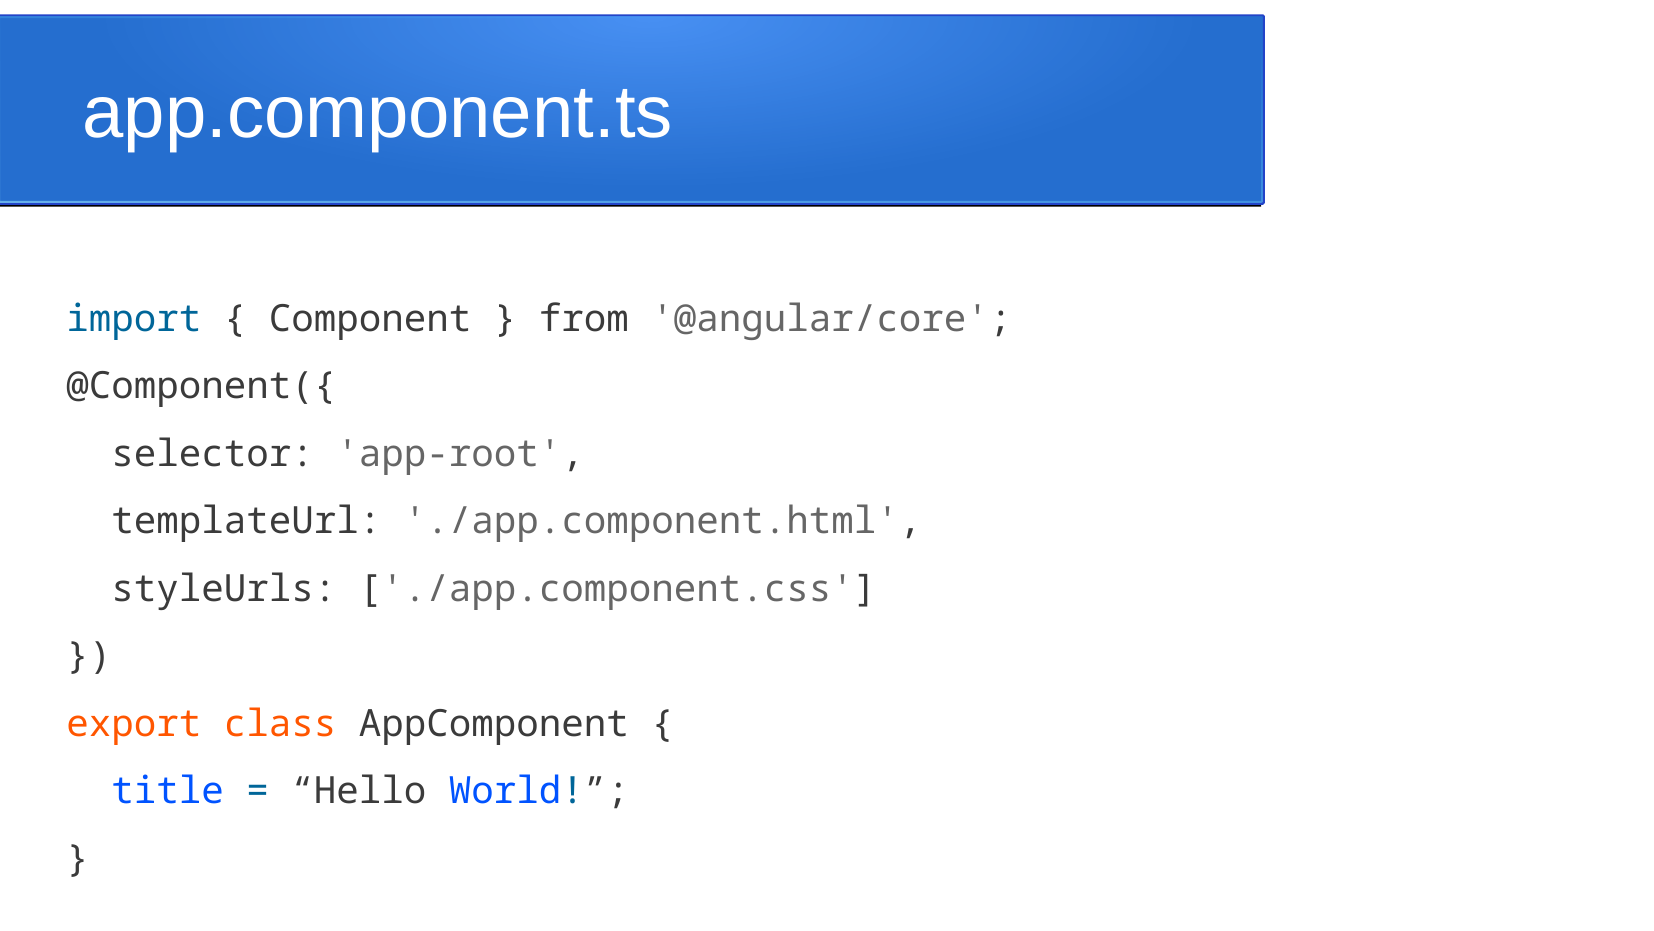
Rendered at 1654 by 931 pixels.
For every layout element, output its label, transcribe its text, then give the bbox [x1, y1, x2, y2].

text_box import { Component } from '@angular/core'; @Component({ selector: 'app-root', templateUrl: './app.component.html', styleUrls: ['./app.component.css'] }) export class AppComponent { title = “Hello World!”; } [51, 256, 1449, 931]
title app.component.ts [82, 35, 1235, 189]
